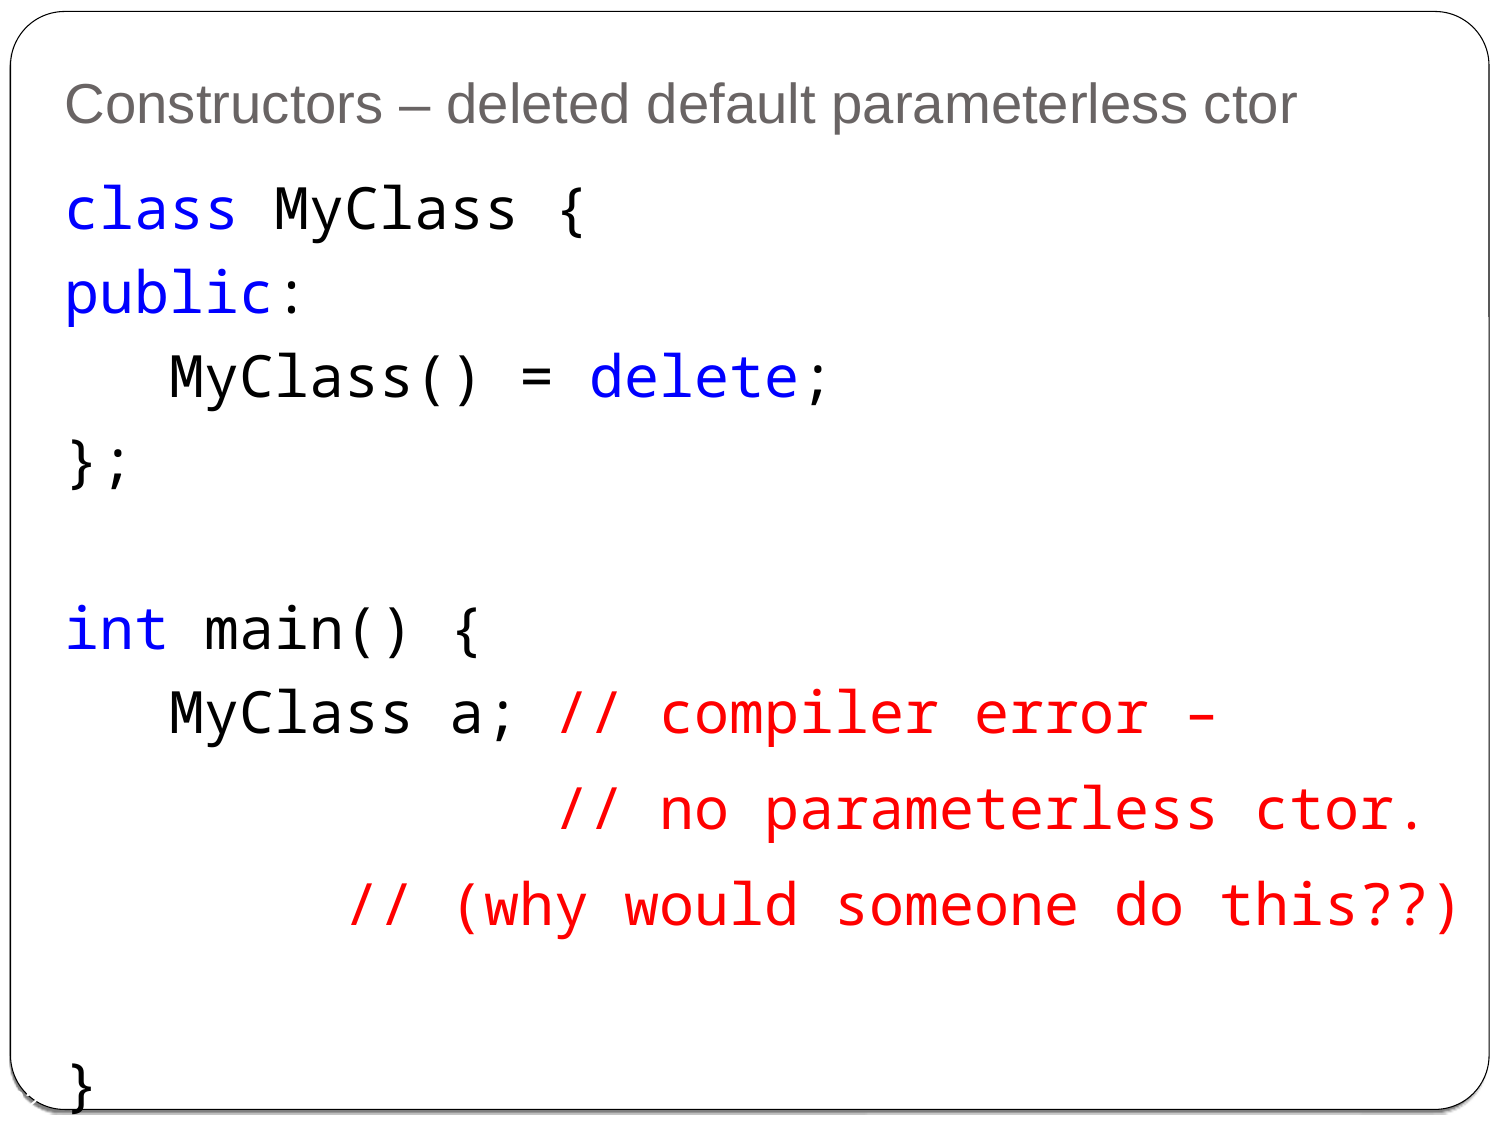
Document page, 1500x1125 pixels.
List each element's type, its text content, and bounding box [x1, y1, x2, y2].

title Constructors – deleted default parameterless ctor [50, 24, 1450, 150]
list class MyClass { public: MyClass() = delete; }; int main() { MyClass a; // compiler error – // no parameterless ctor. // (why would someone do this??) } [50, 149, 1500, 1088]
slide_number <number> [0, 1074, 50, 1125]
